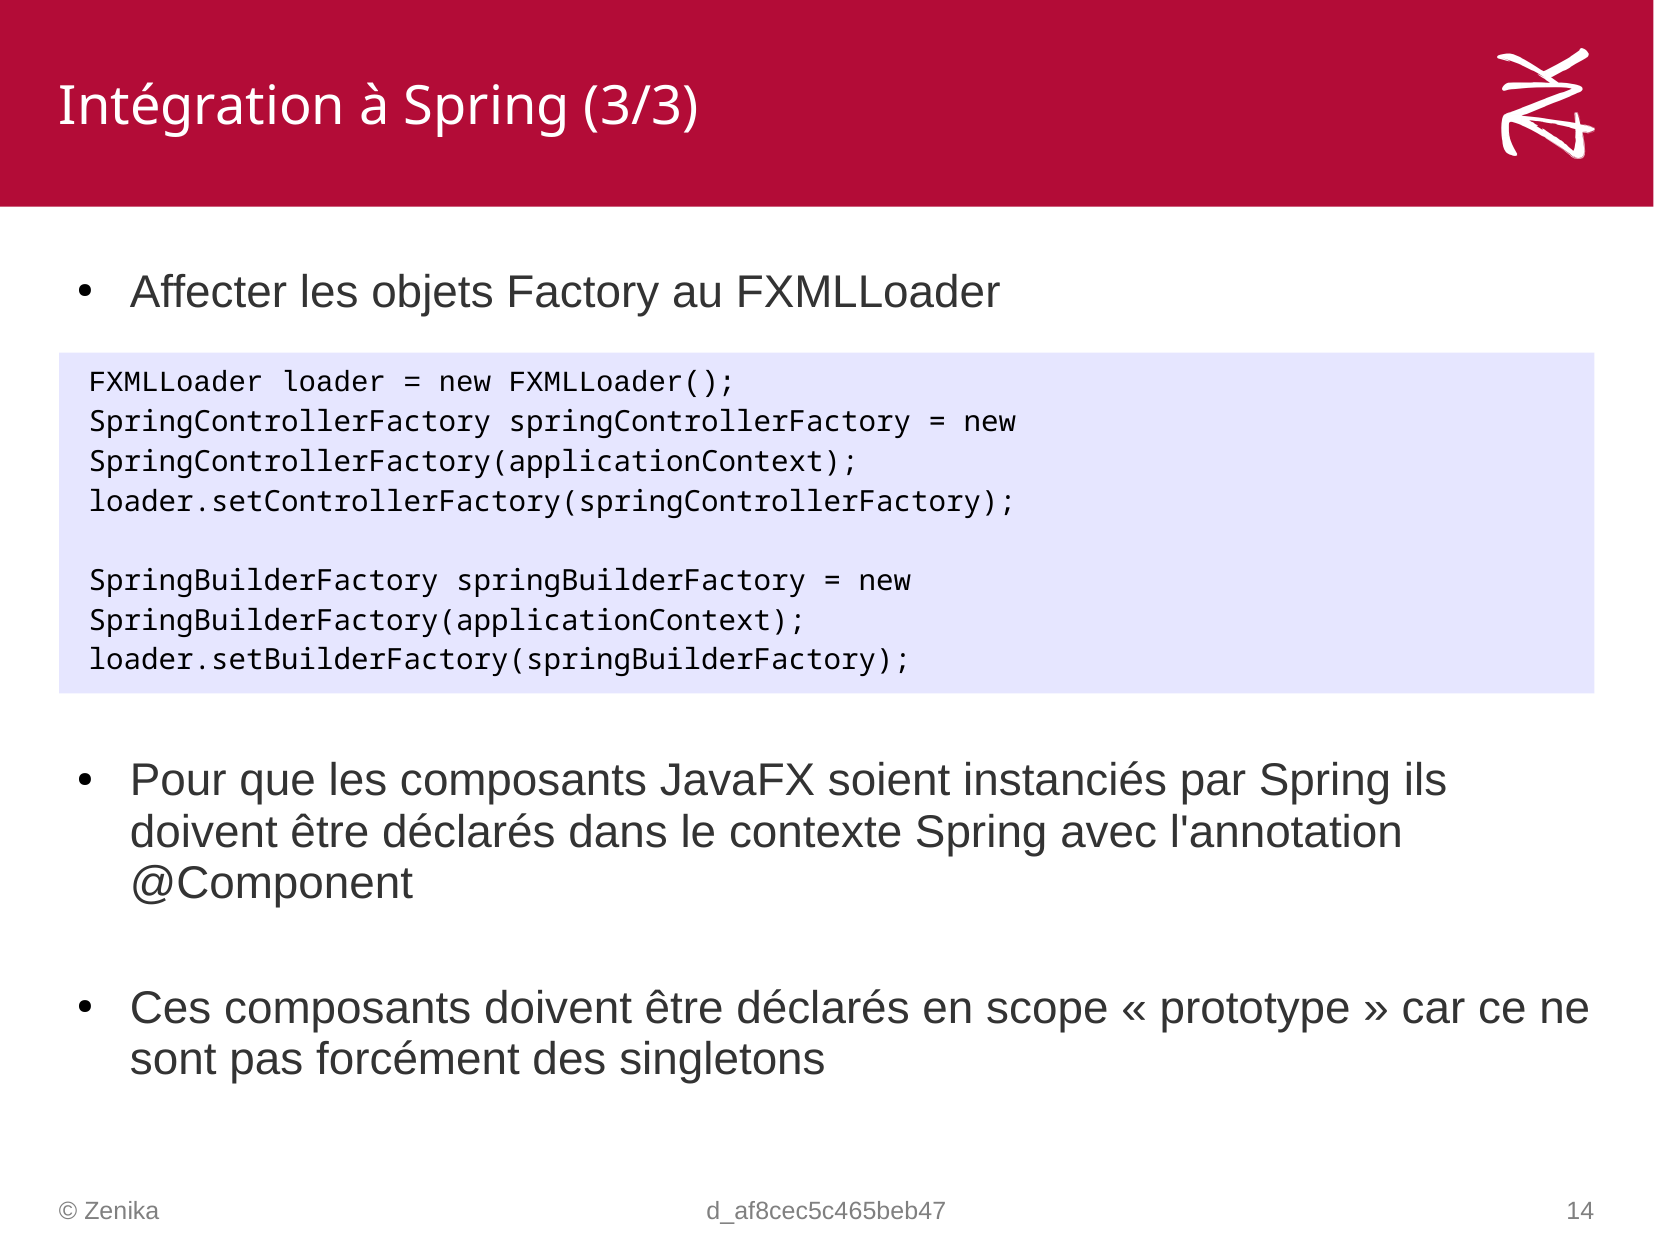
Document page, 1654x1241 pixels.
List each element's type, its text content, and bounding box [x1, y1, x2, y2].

title Intégration à Spring (3/3) [59, 29, 1595, 178]
list Affecter les objets Factory au FXMLLoader Il est donc possible d'injecter des beans Spring dans les composants et contrôleurs Pour que les composants JavaFX soient instanciés par Spring ils doivent être déclarés dans le contexte Spring avec l'annotation @Component Ces composants doivent être déclarés en scope « prototype » car ce ne sont pas forcément des singletons [59, 694, 1595, 1152]
text_box FXMLLoader loader = new FXMLLoader(); SpringControllerFactory springControllerFactory = new SpringControllerFactory(applicationContext); loader.setControllerFactory(springControllerFactory); SpringBuilderFactory springBuilderFactory = new SpringBuilderFactory(applicationContext); loader.setBuilderFactory(springBuilderFactory); [59, 352, 1595, 562]
list Affecter les objets Factory au FXMLLoader Il est donc possible d'injecter des beans Spring dans les composants et contrôleurs Pour que les composants JavaFX soient instanciés par Spring ils doivent être déclarés dans le contexte Spring avec l'annotation @Component Ces composants doivent être déclarés en scope « prototype » car ce ne sont pas forcément des singletons [59, 265, 1595, 352]
